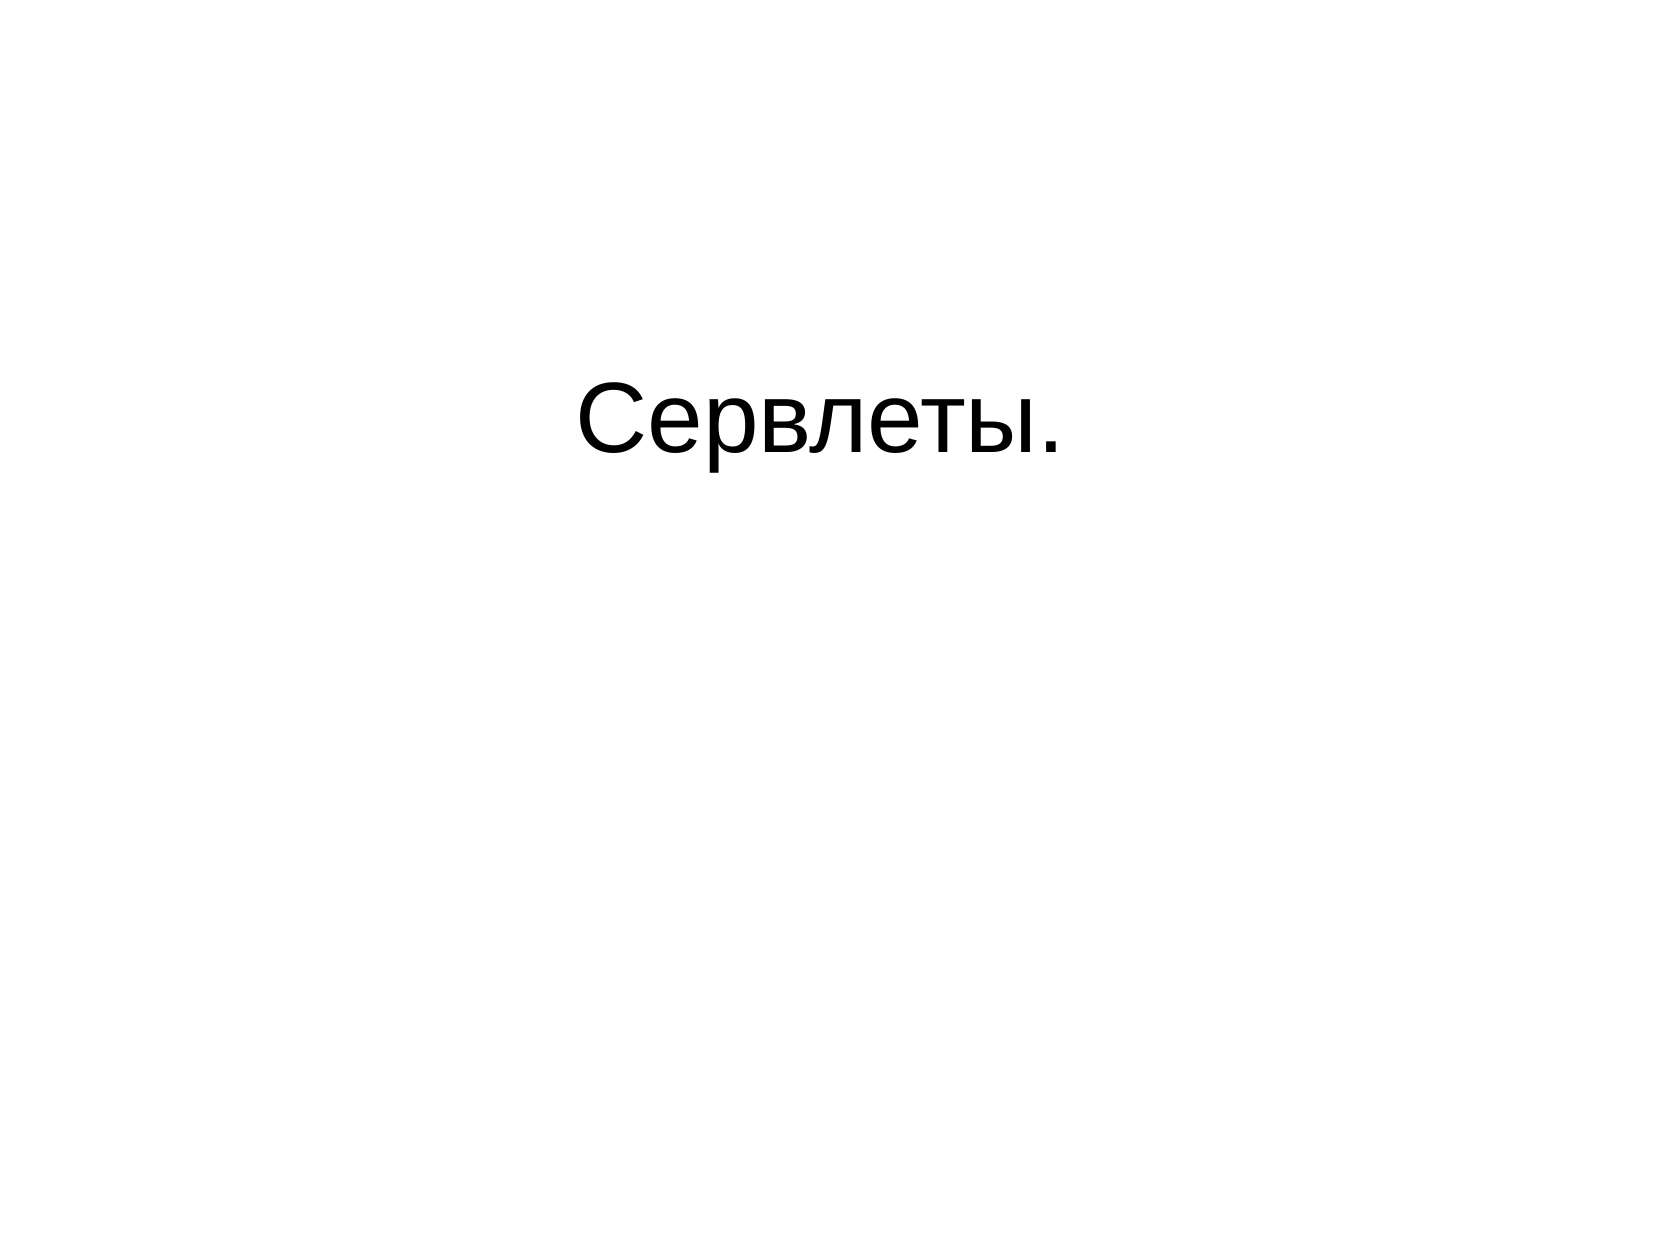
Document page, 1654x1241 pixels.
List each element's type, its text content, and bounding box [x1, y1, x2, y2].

text_box Сервлеты. [561, 354, 1089, 593]
